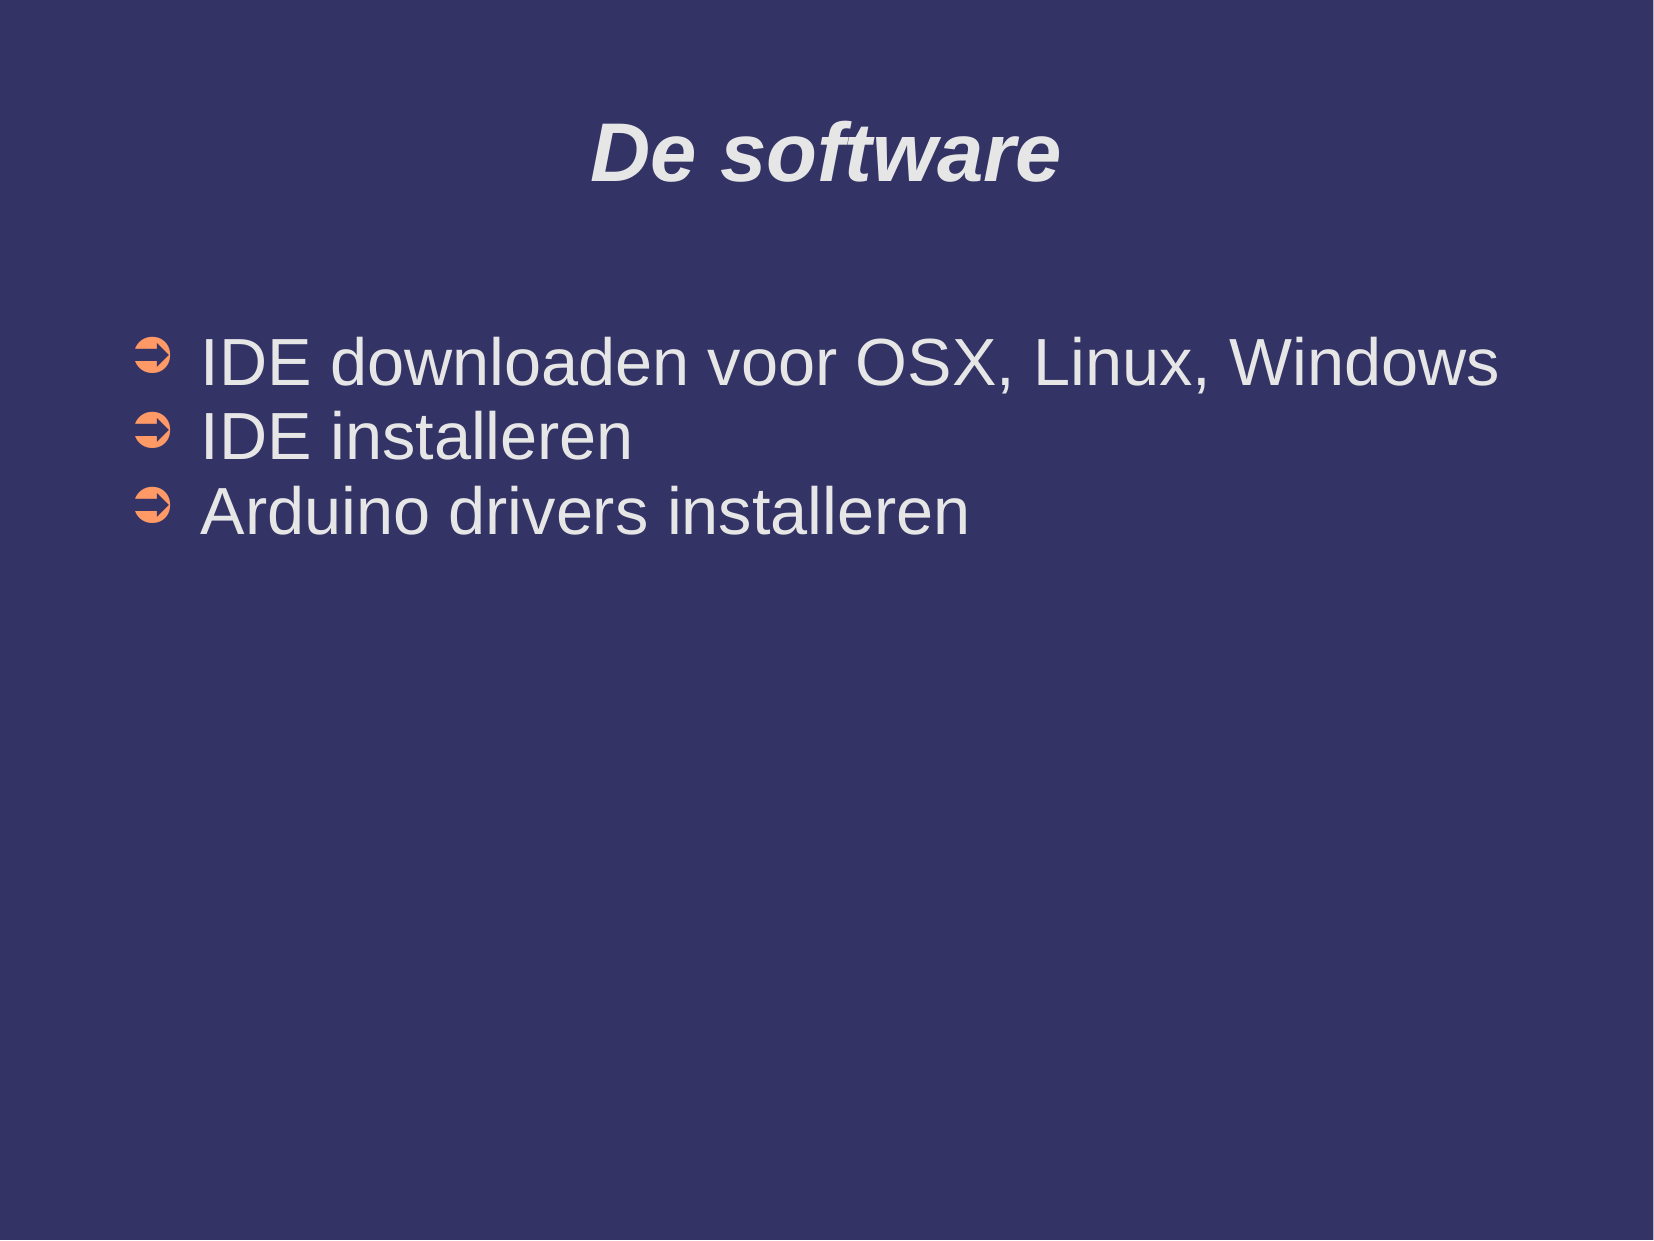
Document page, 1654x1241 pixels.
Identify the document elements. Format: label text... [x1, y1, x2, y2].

list IDE downloaden voor OSX, Linux, Windows IDE installeren Arduino drivers installeren [118, 324, 1571, 1004]
title De software [82, 49, 1571, 257]
